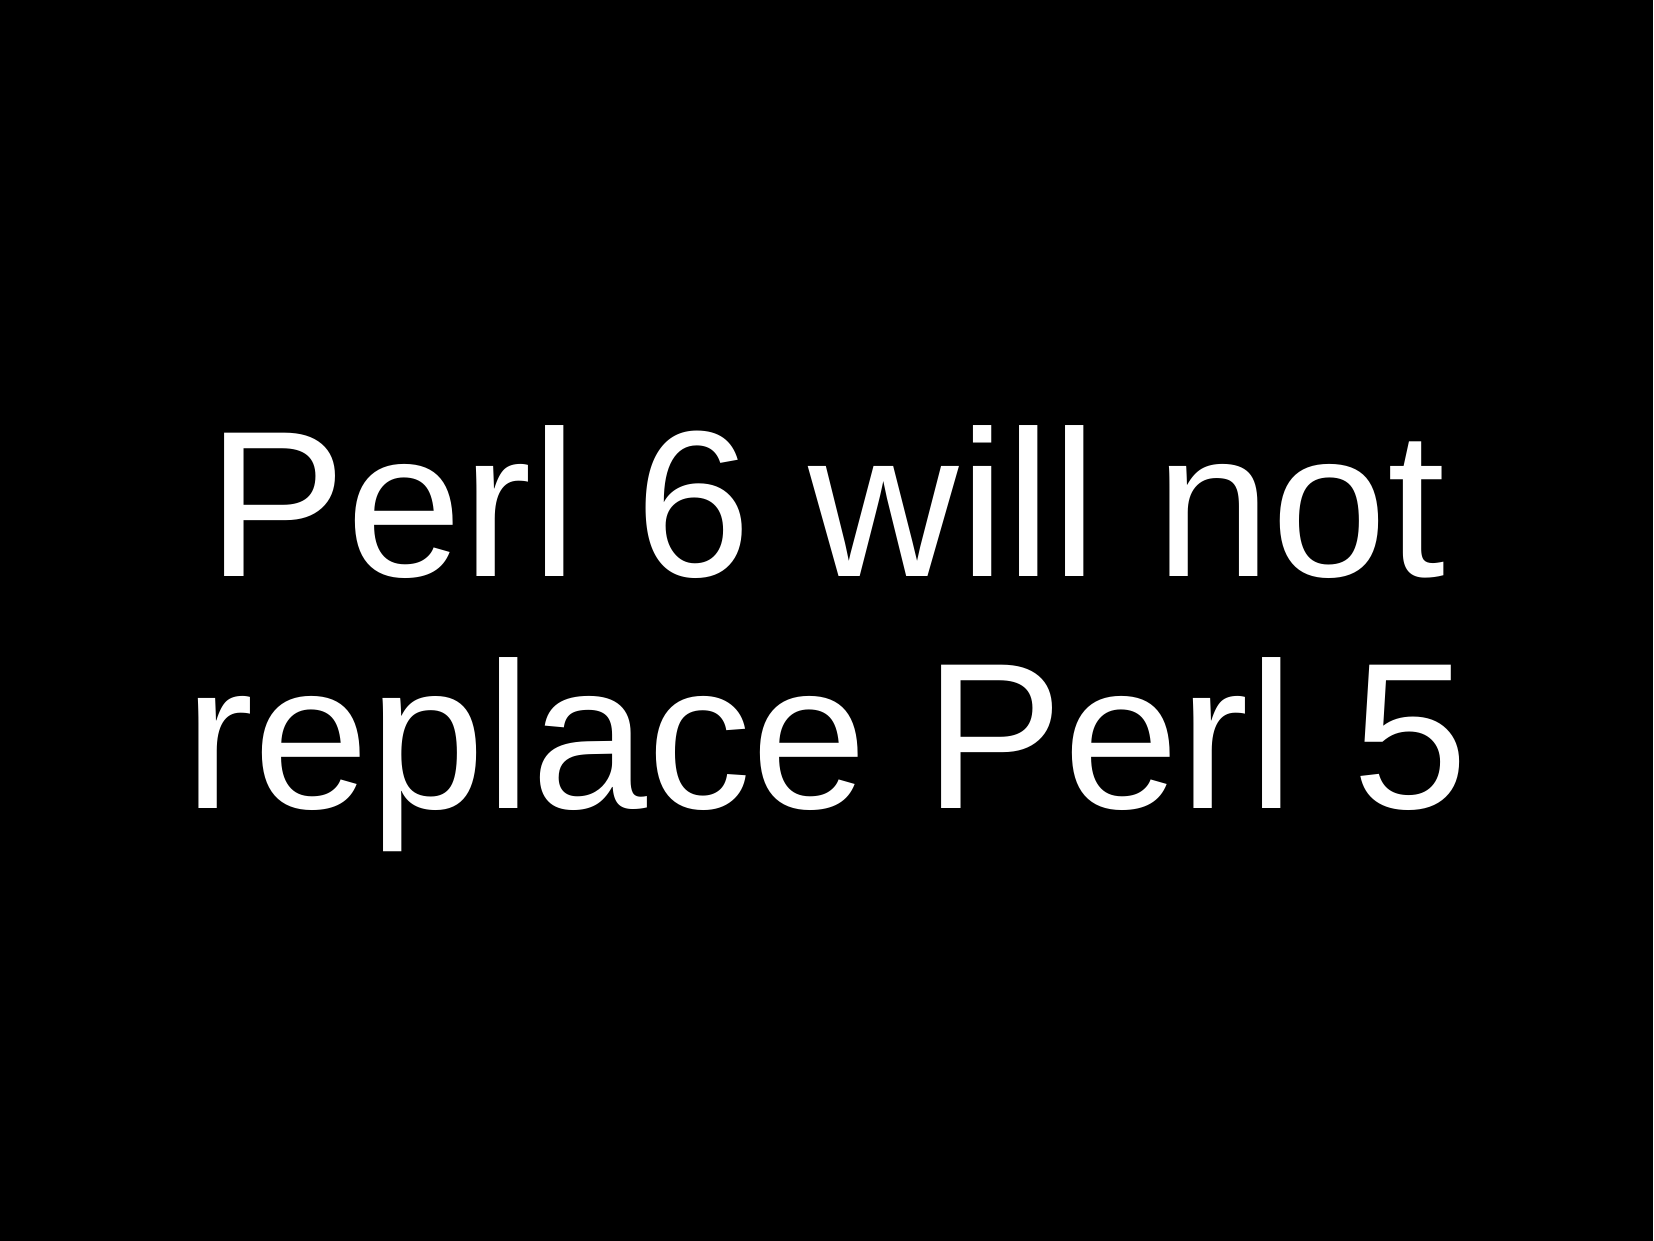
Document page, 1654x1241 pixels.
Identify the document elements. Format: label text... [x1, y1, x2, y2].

title Perl 6 will not replace Perl 5 [82, 101, 1571, 1140]
